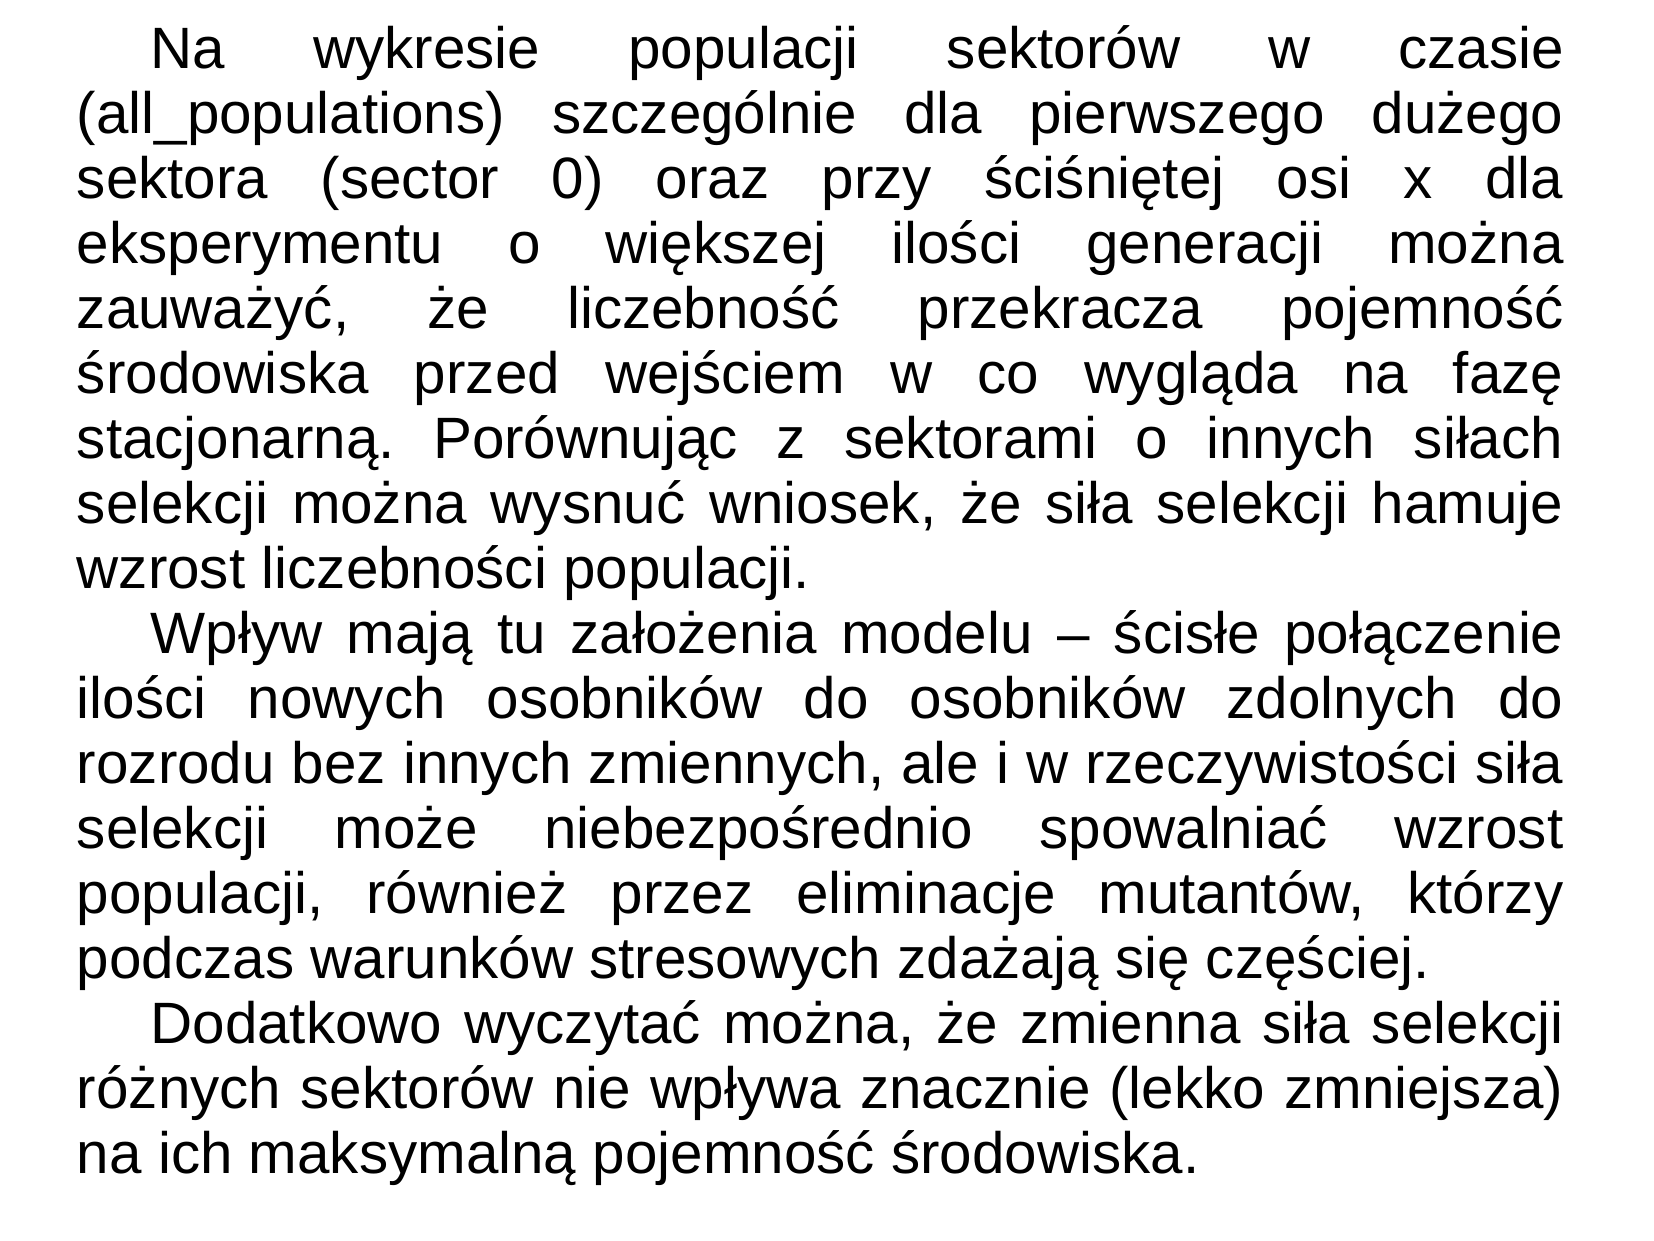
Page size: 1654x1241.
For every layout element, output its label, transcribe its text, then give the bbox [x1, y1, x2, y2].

subtitle Na wykresie populacji sektorów w czasie (all_populations) szczególnie dla pierwszego dużego sektora (sector 0) oraz przy ściśniętej osi x dla eksperymentu o większej ilości generacji można zauważyć, że liczebność przekracza pojemność środowiska przed wejściem w co wygląda na fazę stacjonarną. Porównując z sektorami o innych siłach selekcji można wysnuć wniosek, że siła selekcji hamuje wzrost liczebności populacji. Wpływ mają tu założenia modelu – ścisłe połączenie ilości nowych osobników do osobników zdolnych do rozrodu bez innych zmiennych, ale i w rzeczywistości siła selekcji może niebezpośrednio spowalniać wzrost populacji, również przez eliminacje mutantów, którzy podczas warunków stresowych zdażają się częściej. Dodatkowo wyczytać można, że zmienna siła selekcji różnych sektorów nie wpływa znacznie (lekko zmniejsza) na ich maksymalną pojemność środowiska. [76, 17, 1565, 1184]
